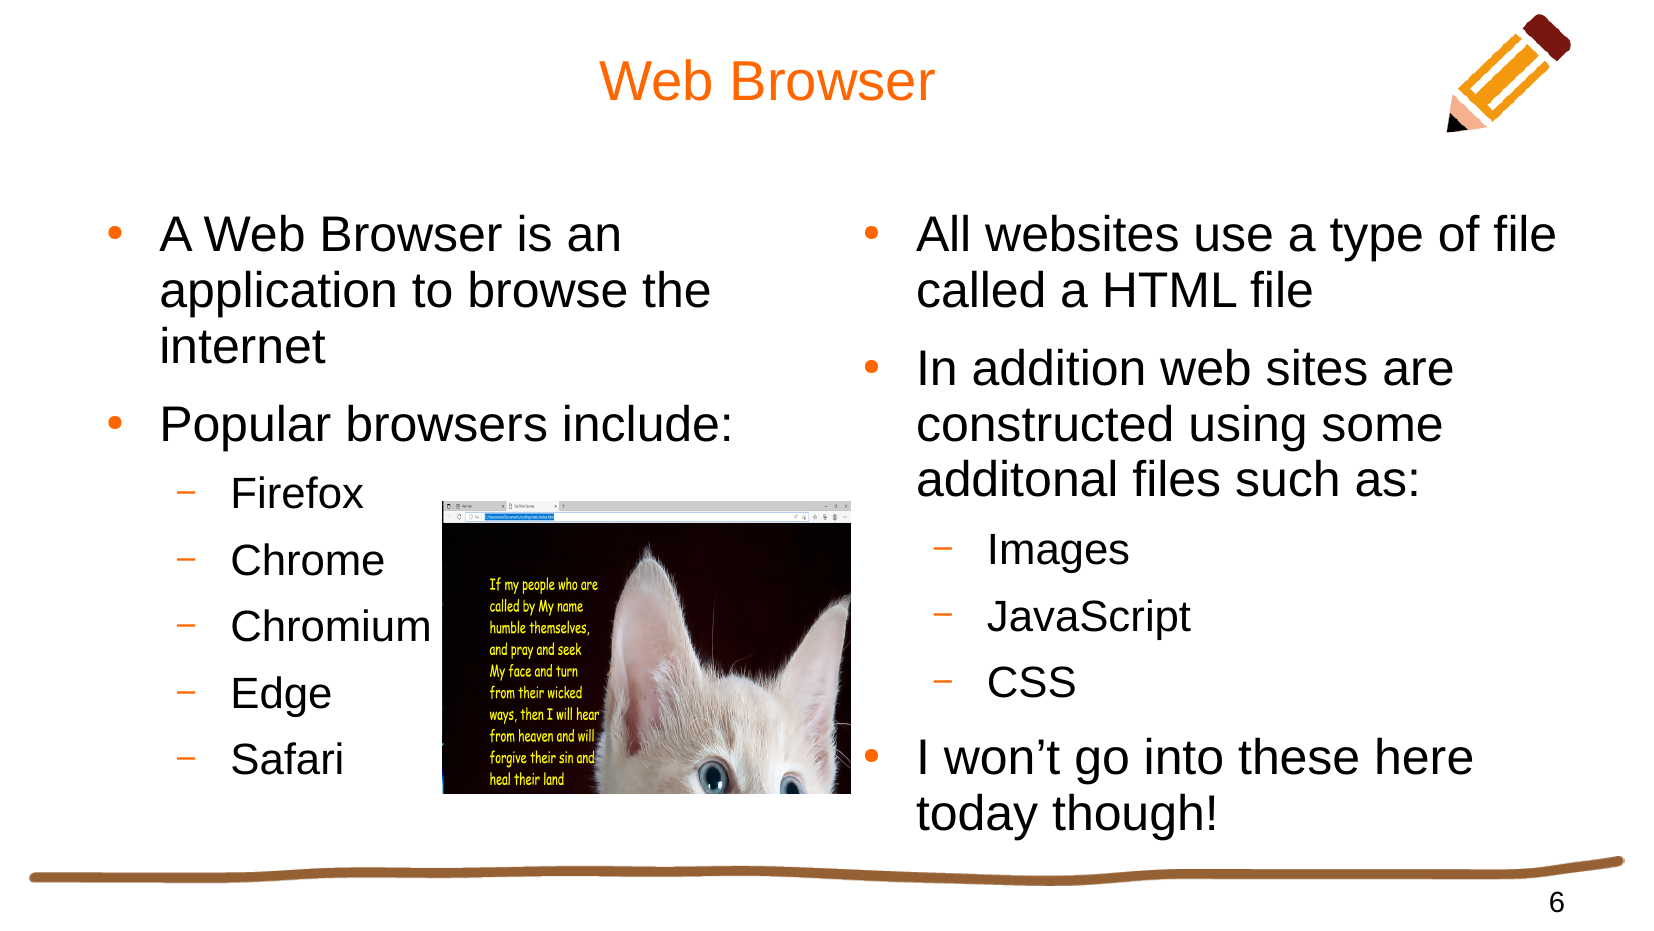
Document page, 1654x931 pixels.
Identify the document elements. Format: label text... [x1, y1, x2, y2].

picture [442, 501, 851, 794]
picture [29, 856, 1625, 886]
title Web Browser [88, 29, 1447, 133]
list A Web Browser is an application to browse the internet Popular browsers include: Firefox Chrome Chromium Edge Safari [88, 206, 809, 857]
picture [1446, 14, 1571, 133]
list All websites use a type of file called a HTML file In addition web sites are constructed using some additonal files such as: Images JavaScript CSS I won’t go into these here today though! [845, 206, 1566, 857]
